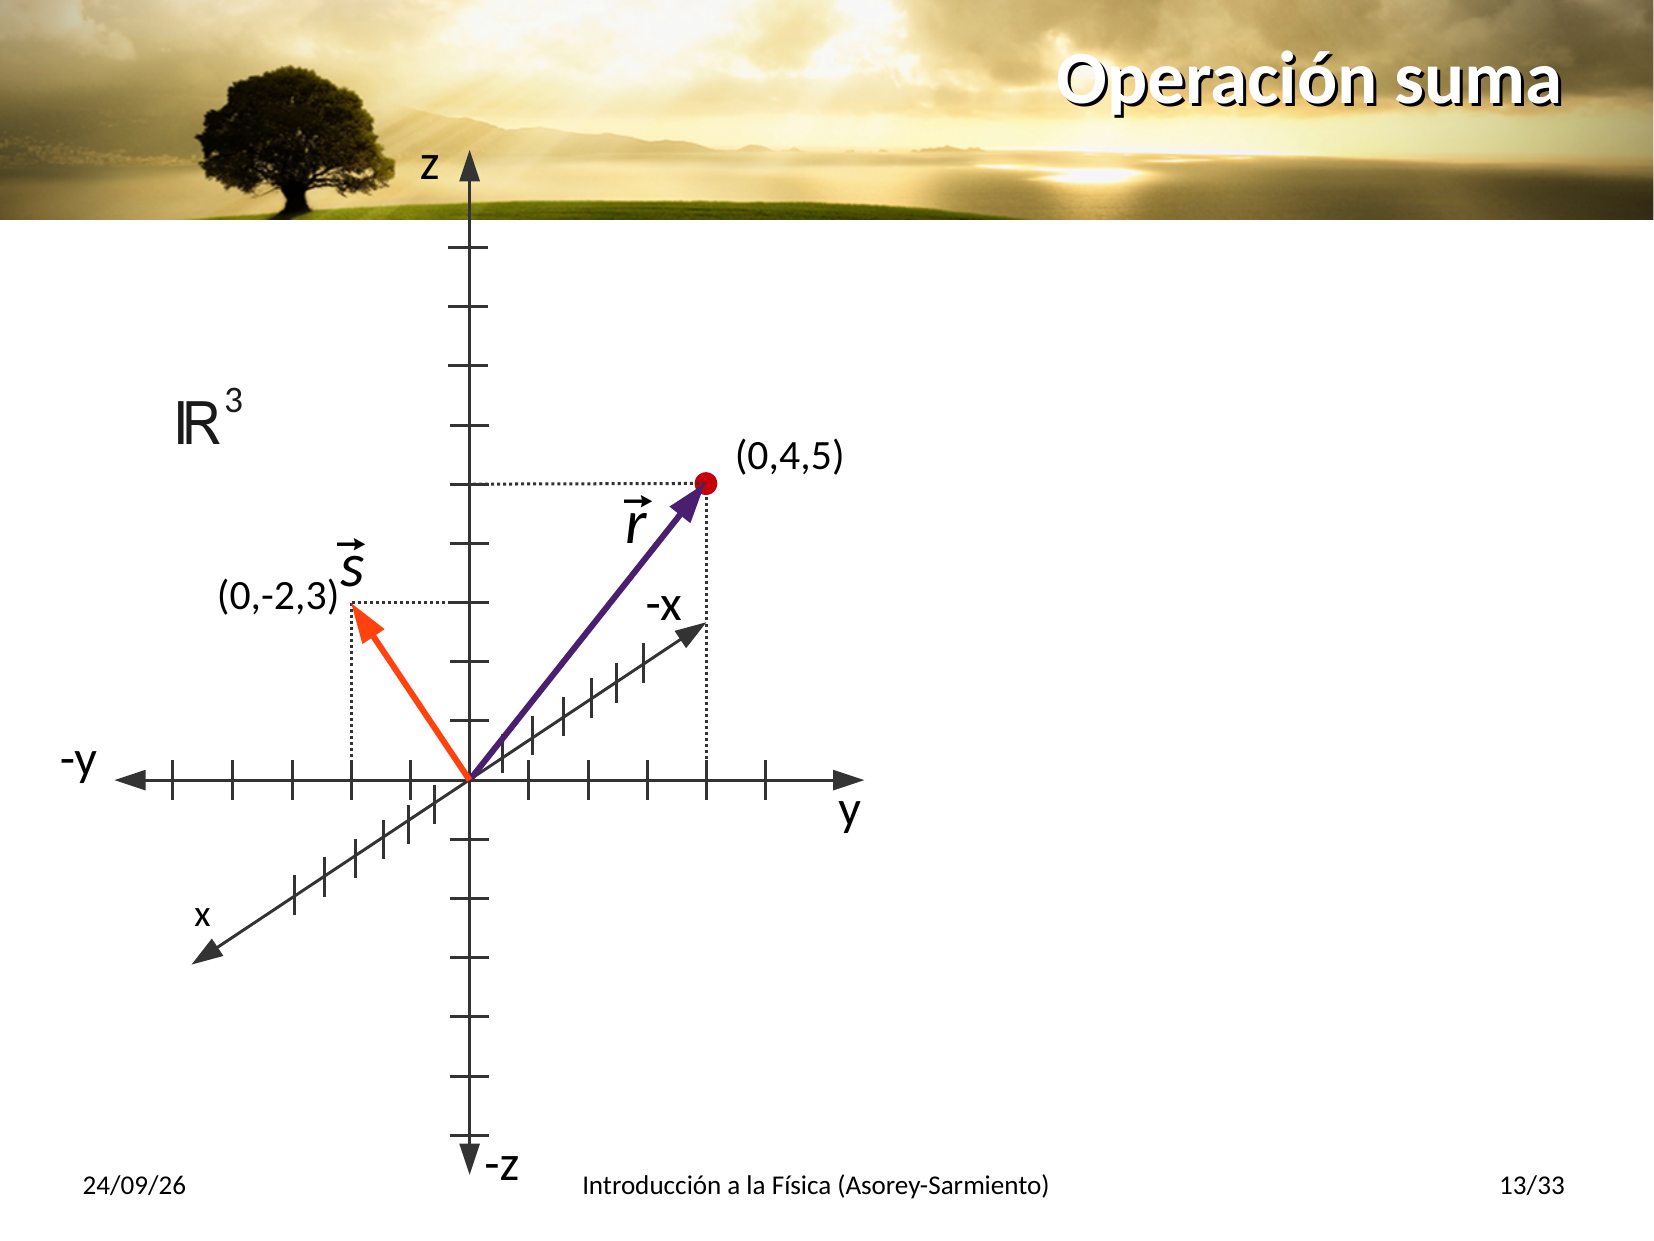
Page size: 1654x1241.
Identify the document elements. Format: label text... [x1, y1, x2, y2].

text_box -y [45, 730, 122, 811]
text_box [696, 473, 716, 494]
text_box (0,4,5) [720, 430, 878, 501]
text_box y [823, 780, 886, 860]
title Operación suma [75, 19, 1564, 151]
text_box -z [469, 1135, 544, 1216]
picture [464, 151, 468, 163]
picture [0, 0, 1654, 220]
chart [328, 527, 376, 604]
text_box x [179, 890, 241, 971]
text_box (0,-2,3) [202, 570, 361, 641]
text_box -x [630, 575, 707, 656]
chart [615, 484, 662, 561]
text_box z [405, 135, 464, 215]
chart [649, 544, 662, 561]
chart [169, 376, 249, 457]
